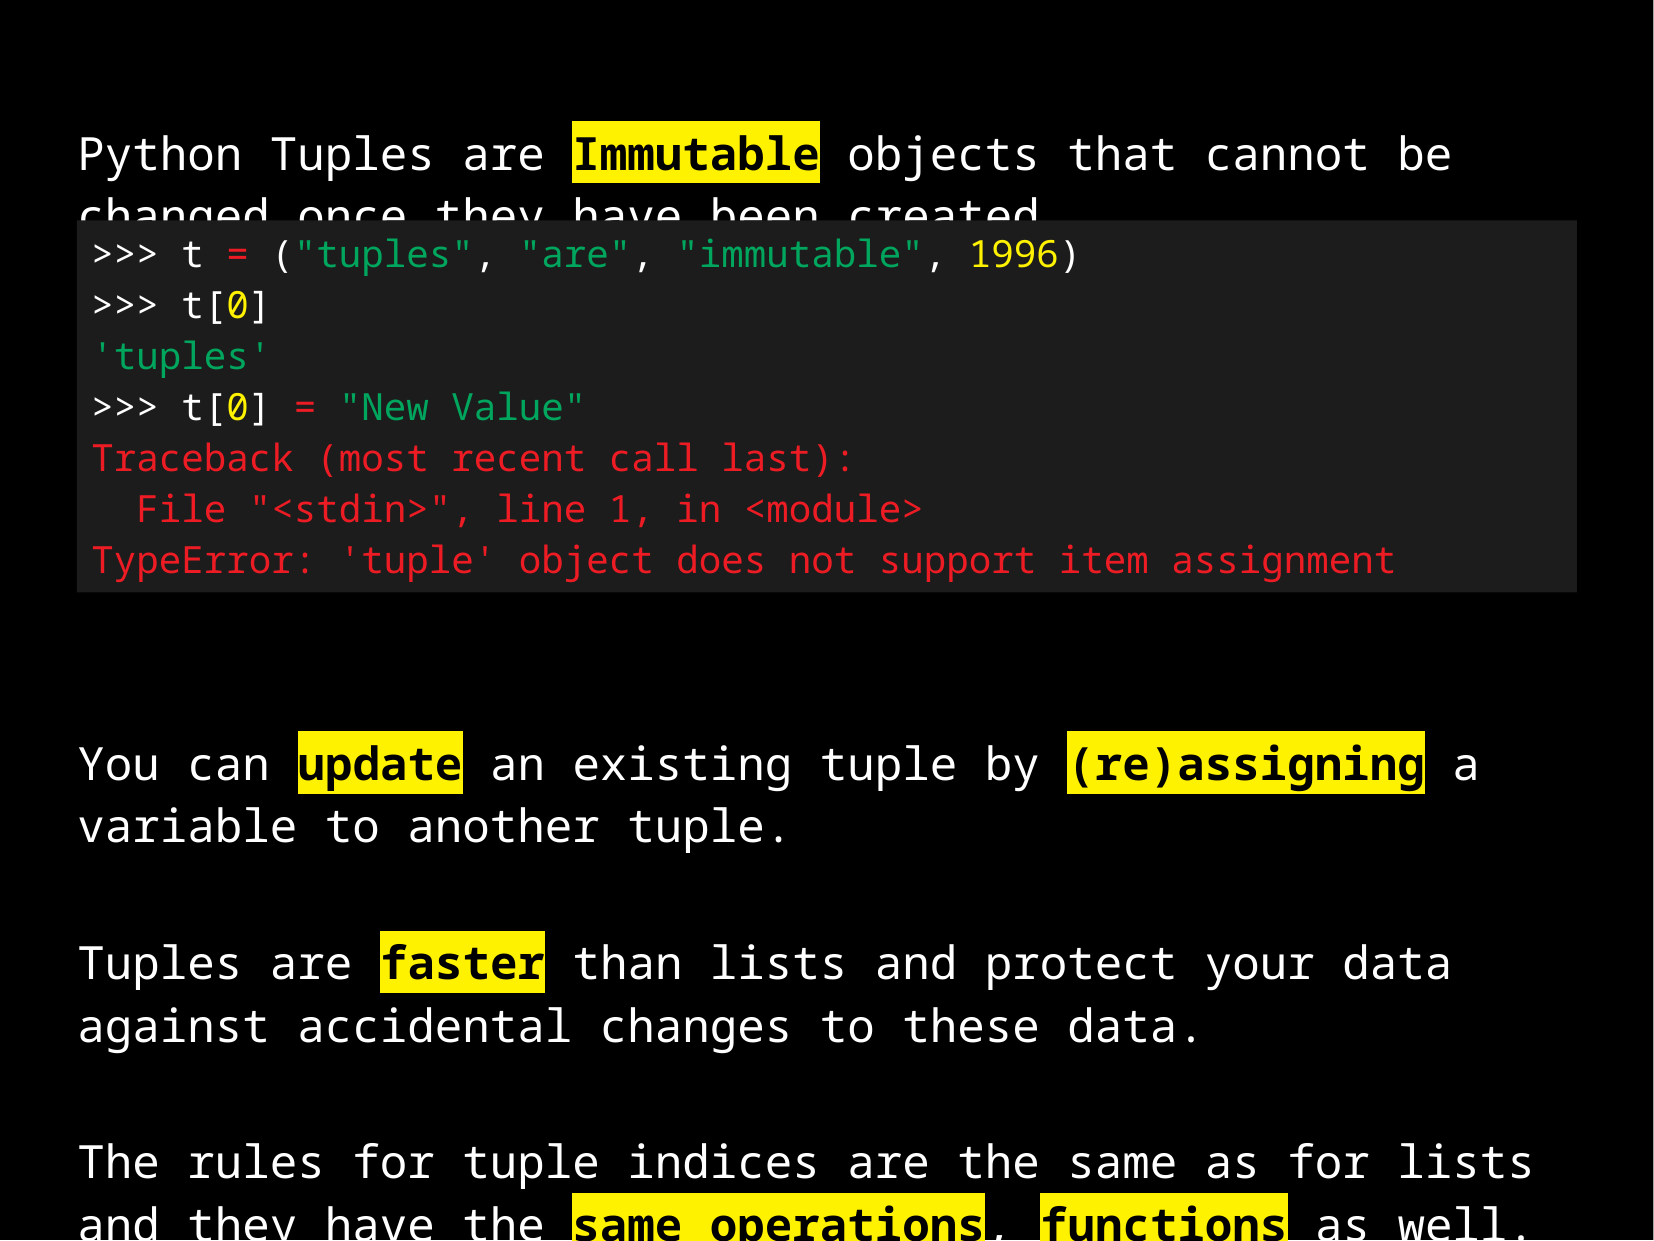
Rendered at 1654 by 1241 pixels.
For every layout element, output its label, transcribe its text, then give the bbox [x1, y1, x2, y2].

text_box >>> t = ("tuples", "are", "immutable", 1996) >>> t[0] 'tuples' >>> t[0] = "New Value" Traceback (most recent call last): File "<stdin>", line 1, in <module> TypeError: 'tuple' object does not support item assignment [76, 220, 1577, 500]
text_box Python Tuples are Immutable objects that cannot be changed once they have been created. You can update an existing tuple by (re)assigning a variable to another tuple. Tuples are faster than lists and protect your data against accidental changes to these data. The rules for tuple indices are the same as for lists and they have the same operations, functions as well. To write a tuple containing a single value, you have to include a comma, even though there is only one value. e.g. t = (3, ) [62, 113, 1591, 1127]
